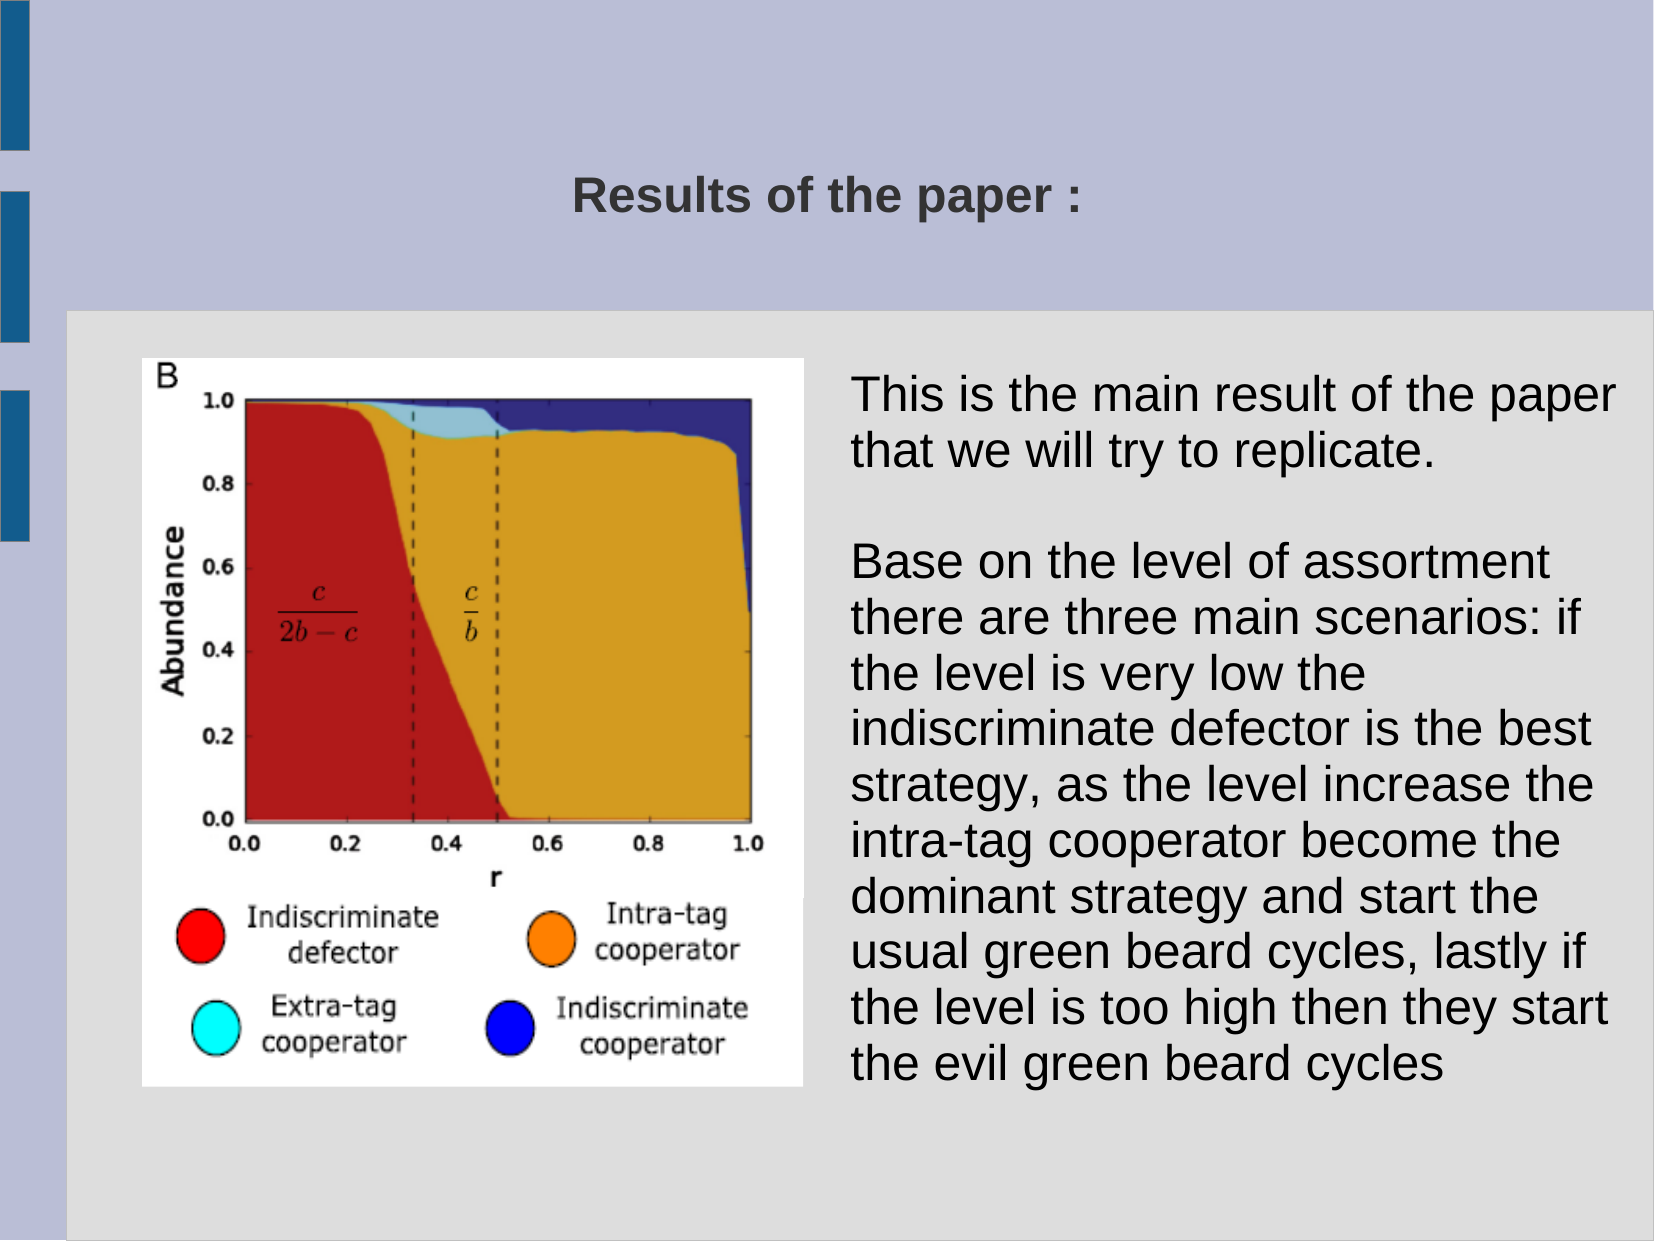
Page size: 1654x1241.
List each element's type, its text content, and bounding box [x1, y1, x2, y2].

picture [142, 358, 804, 1075]
text_box This is the main result of the paper that we will try to replicate. Base on the level of assortment there are three main scenarios: if the level is very low the indiscriminate defector is the best strategy, as the level increase the intra-tag cooperator become the dominant strategy and start the usual green beard cycles, lastly if the level is too high then they start the evil green beard cycles [850, 366, 1619, 1241]
title Results of the paper : [121, 91, 1534, 299]
text_box [142, 898, 804, 1087]
